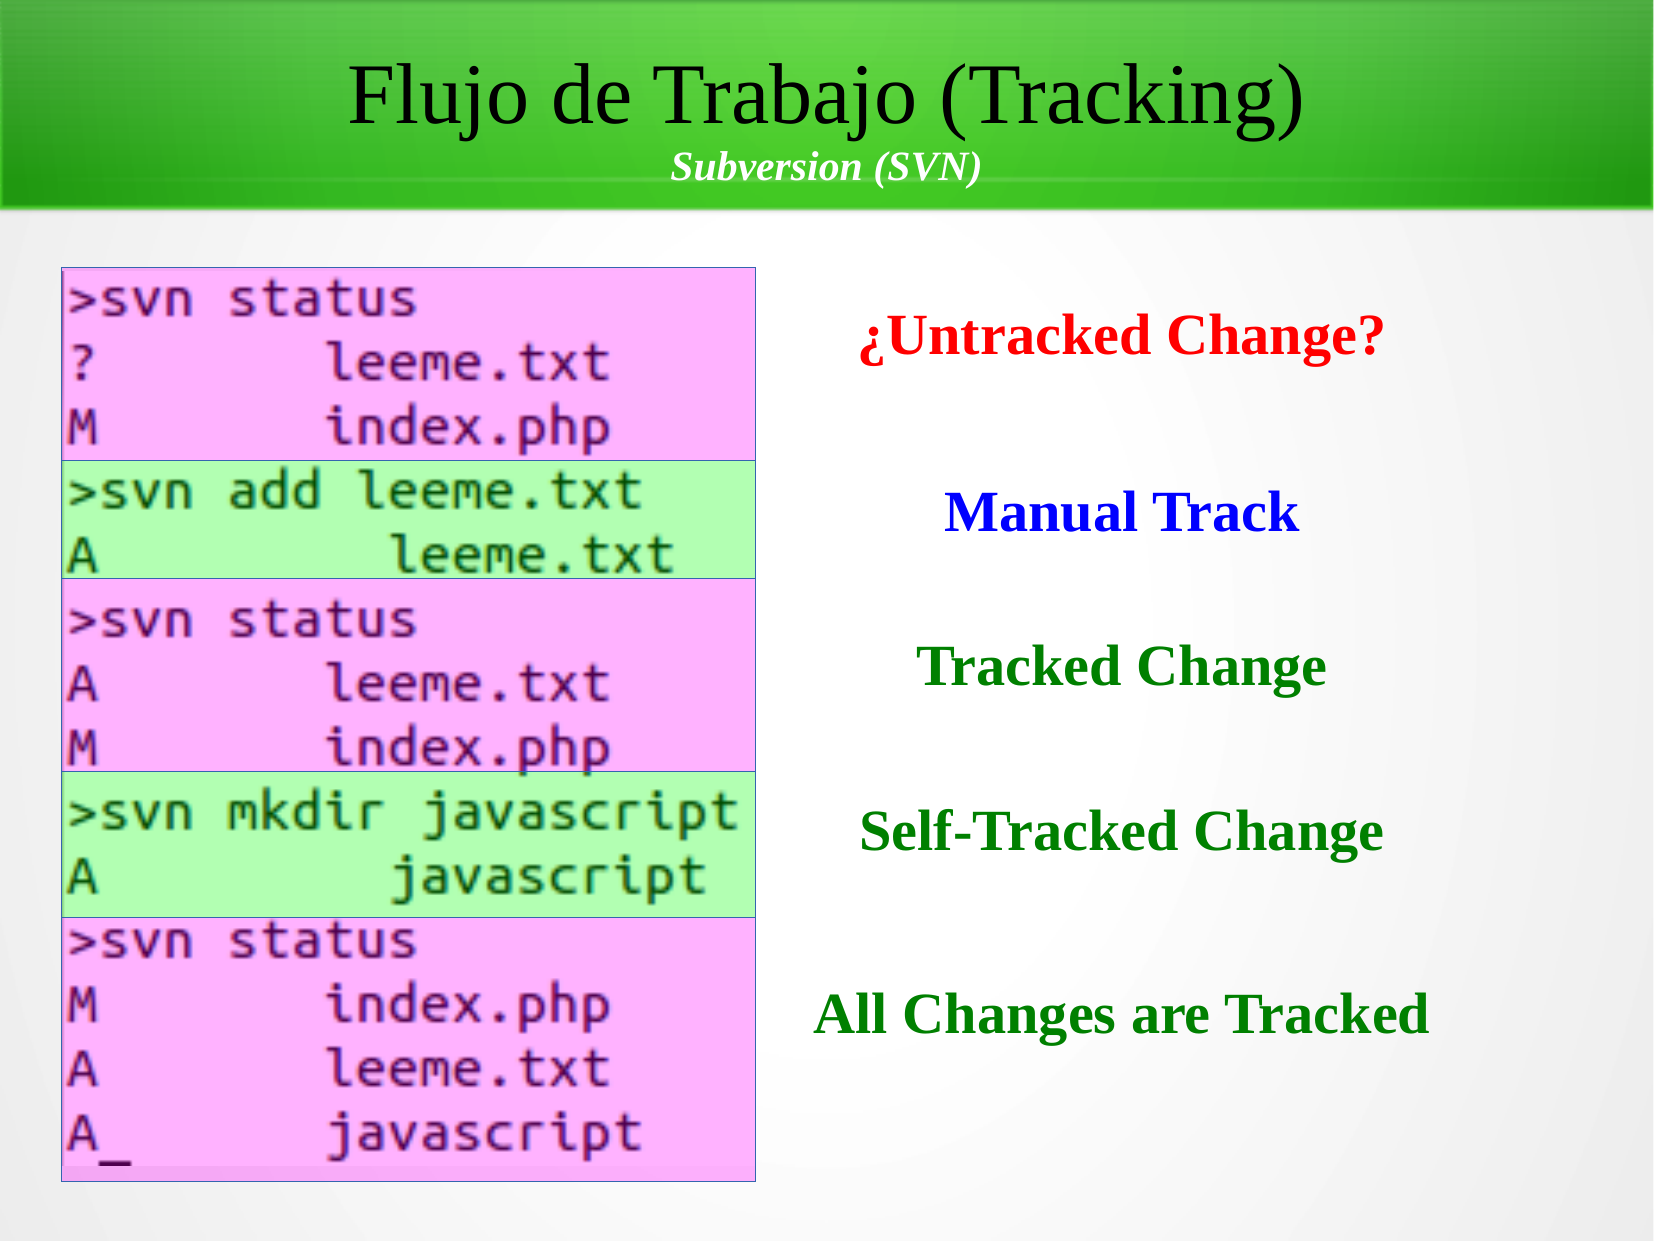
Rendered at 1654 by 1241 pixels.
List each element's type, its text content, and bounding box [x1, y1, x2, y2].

text_box Manual Track [929, 472, 1315, 591]
text_box [61, 267, 756, 1182]
title Flujo de Trabajo (Tracking) Subversion (SVN) [82, 46, 1571, 190]
text_box ¿Untracked Change? [842, 295, 1402, 375]
picture [0, 0, 1654, 1241]
text_box All Changes are Tracked [799, 974, 1445, 1093]
text_box Tracked Change [901, 625, 1343, 745]
text_box Self-Tracked Change [844, 791, 1400, 910]
